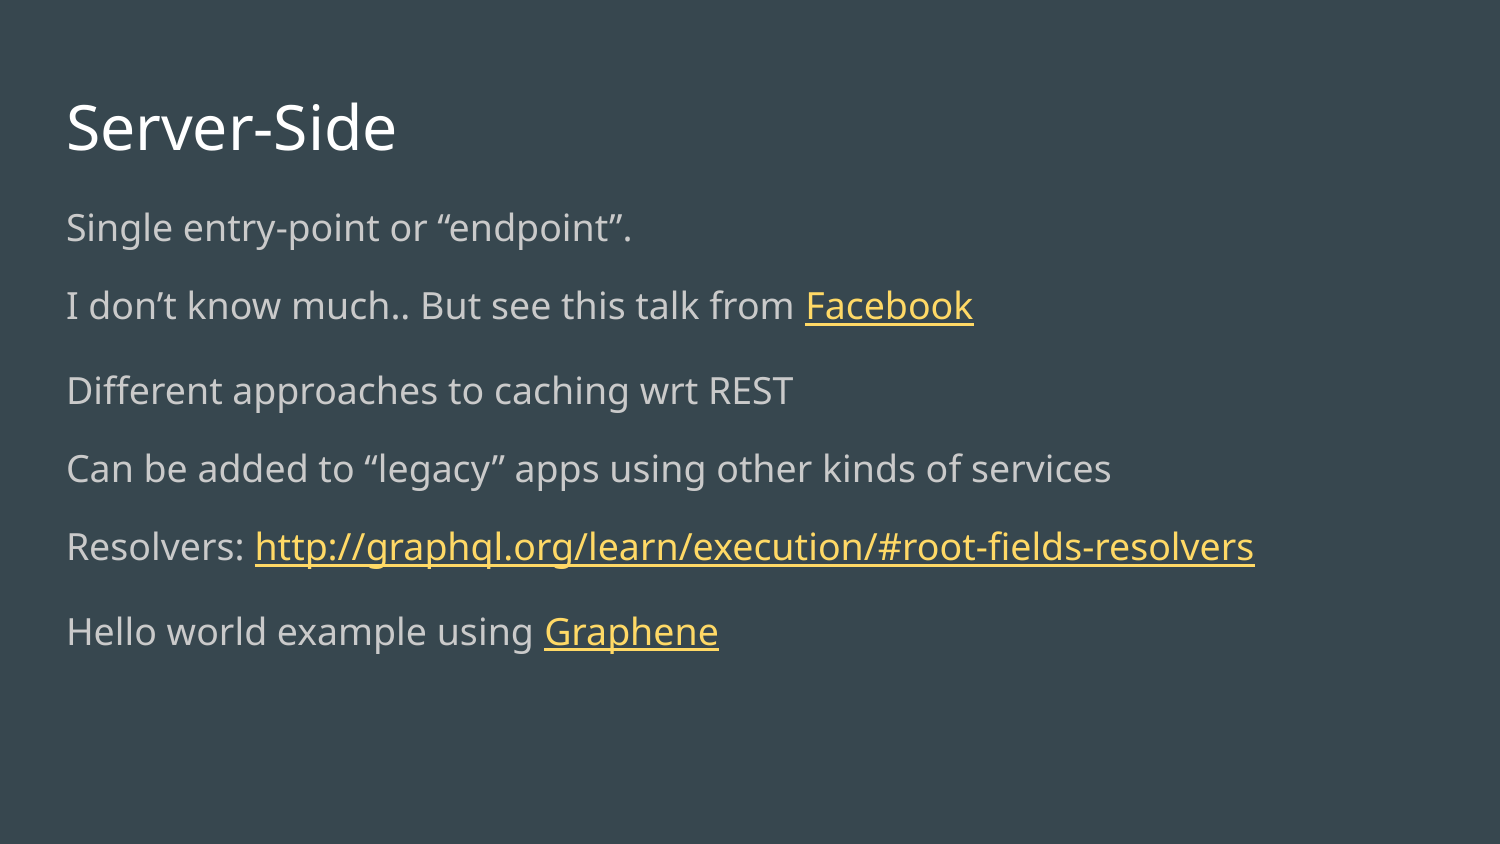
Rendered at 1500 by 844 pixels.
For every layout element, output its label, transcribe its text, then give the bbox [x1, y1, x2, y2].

list Single entry-point or “endpoint”. I don’t know much.. But see this talk from Facebook Different approaches to caching wrt REST Can be added to “legacy” apps using other kinds of services Resolvers: http://graphql.org/learn/execution/#root-fields-resolvers Hello world example using Graphene [51, 189, 1449, 750]
title Server-Side [51, 72, 1449, 167]
